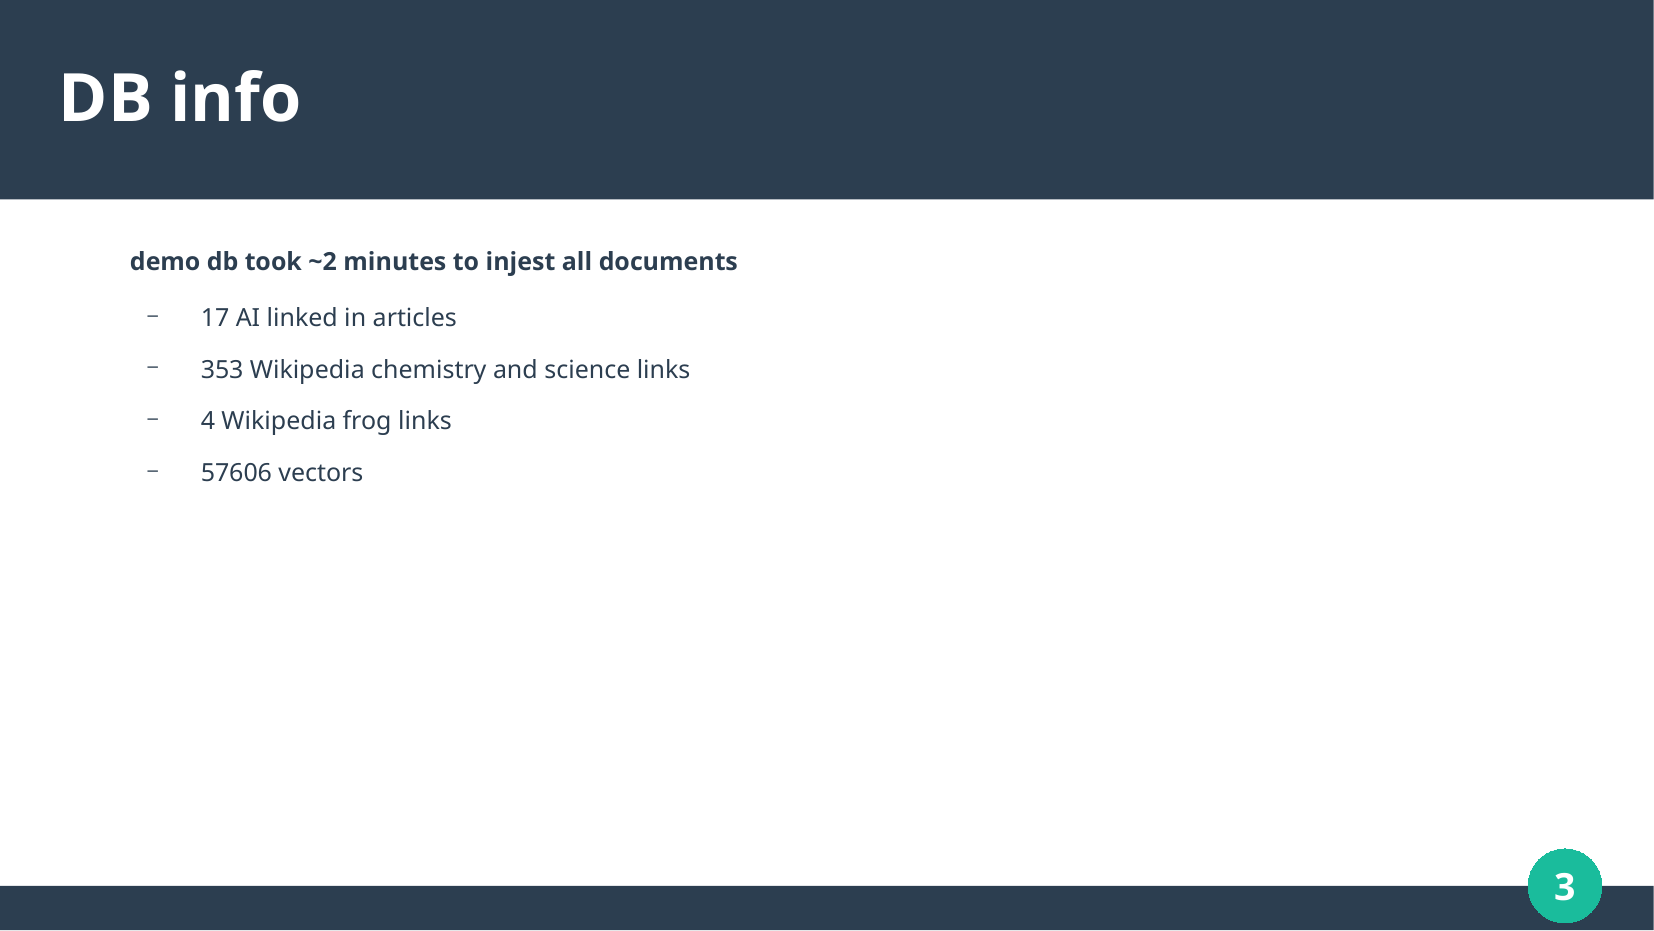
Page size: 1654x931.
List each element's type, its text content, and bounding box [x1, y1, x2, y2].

title DB info [59, 37, 1595, 155]
list demo db took ~2 minutes to injest all documents 17 AI linked in articles 353 Wikipedia chemistry and science links 4 Wikipedia frog links 57606 vectors [59, 243, 1595, 864]
